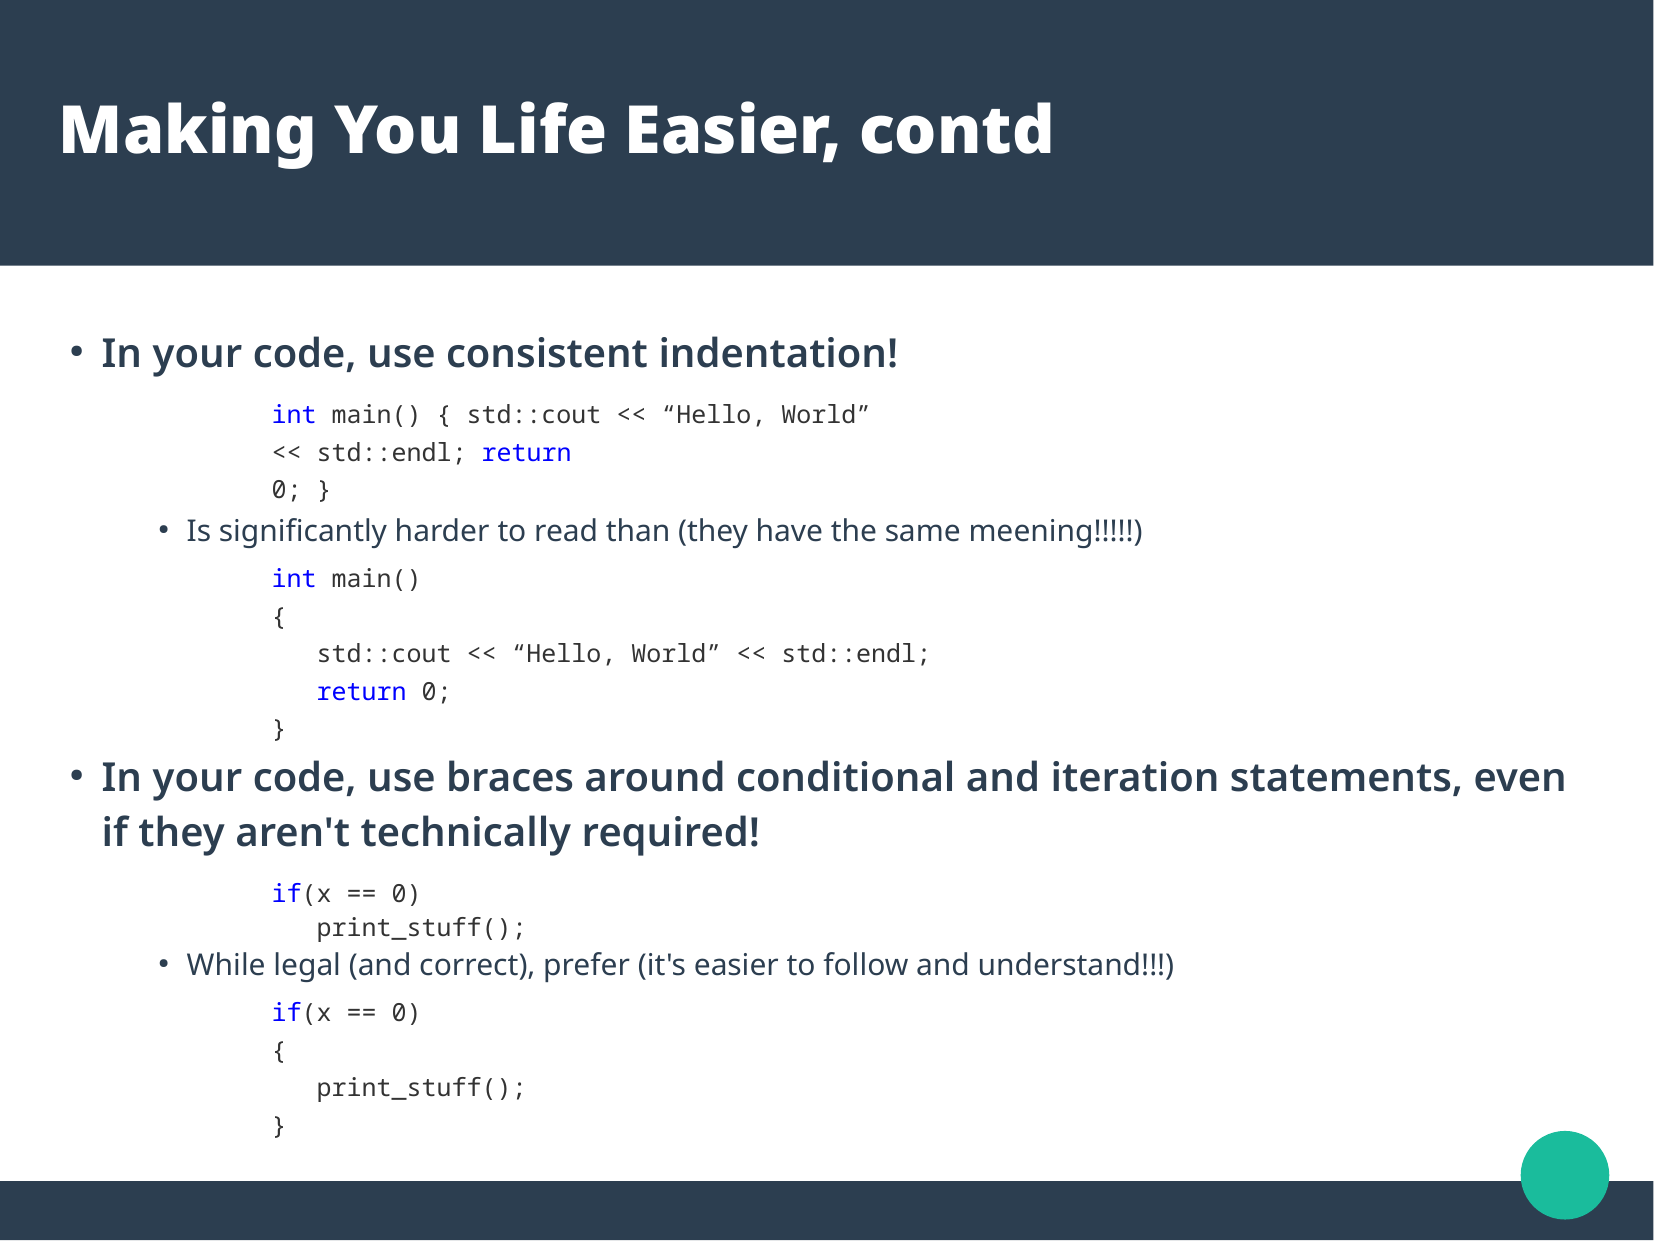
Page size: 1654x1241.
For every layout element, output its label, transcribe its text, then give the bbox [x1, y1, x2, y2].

list In your code, use consistent indentation! int main() { std::cout << “Hello, World” << std::endl; return 0; } Is significantly harder to read than (they have the same meening!!!!!) int main() { std::cout << “Hello, World” << std::endl; return 0; } In your code, use braces around conditional and iteration statements, even if they aren't technically required! if(x == 0) print_stuff(); While legal (and correct), prefer (it's easier to follow and understand!!!) if(x == 0) { print_stuff(); } [59, 324, 1595, 1152]
title Making You Life Easier, contd [59, 49, 1595, 207]
